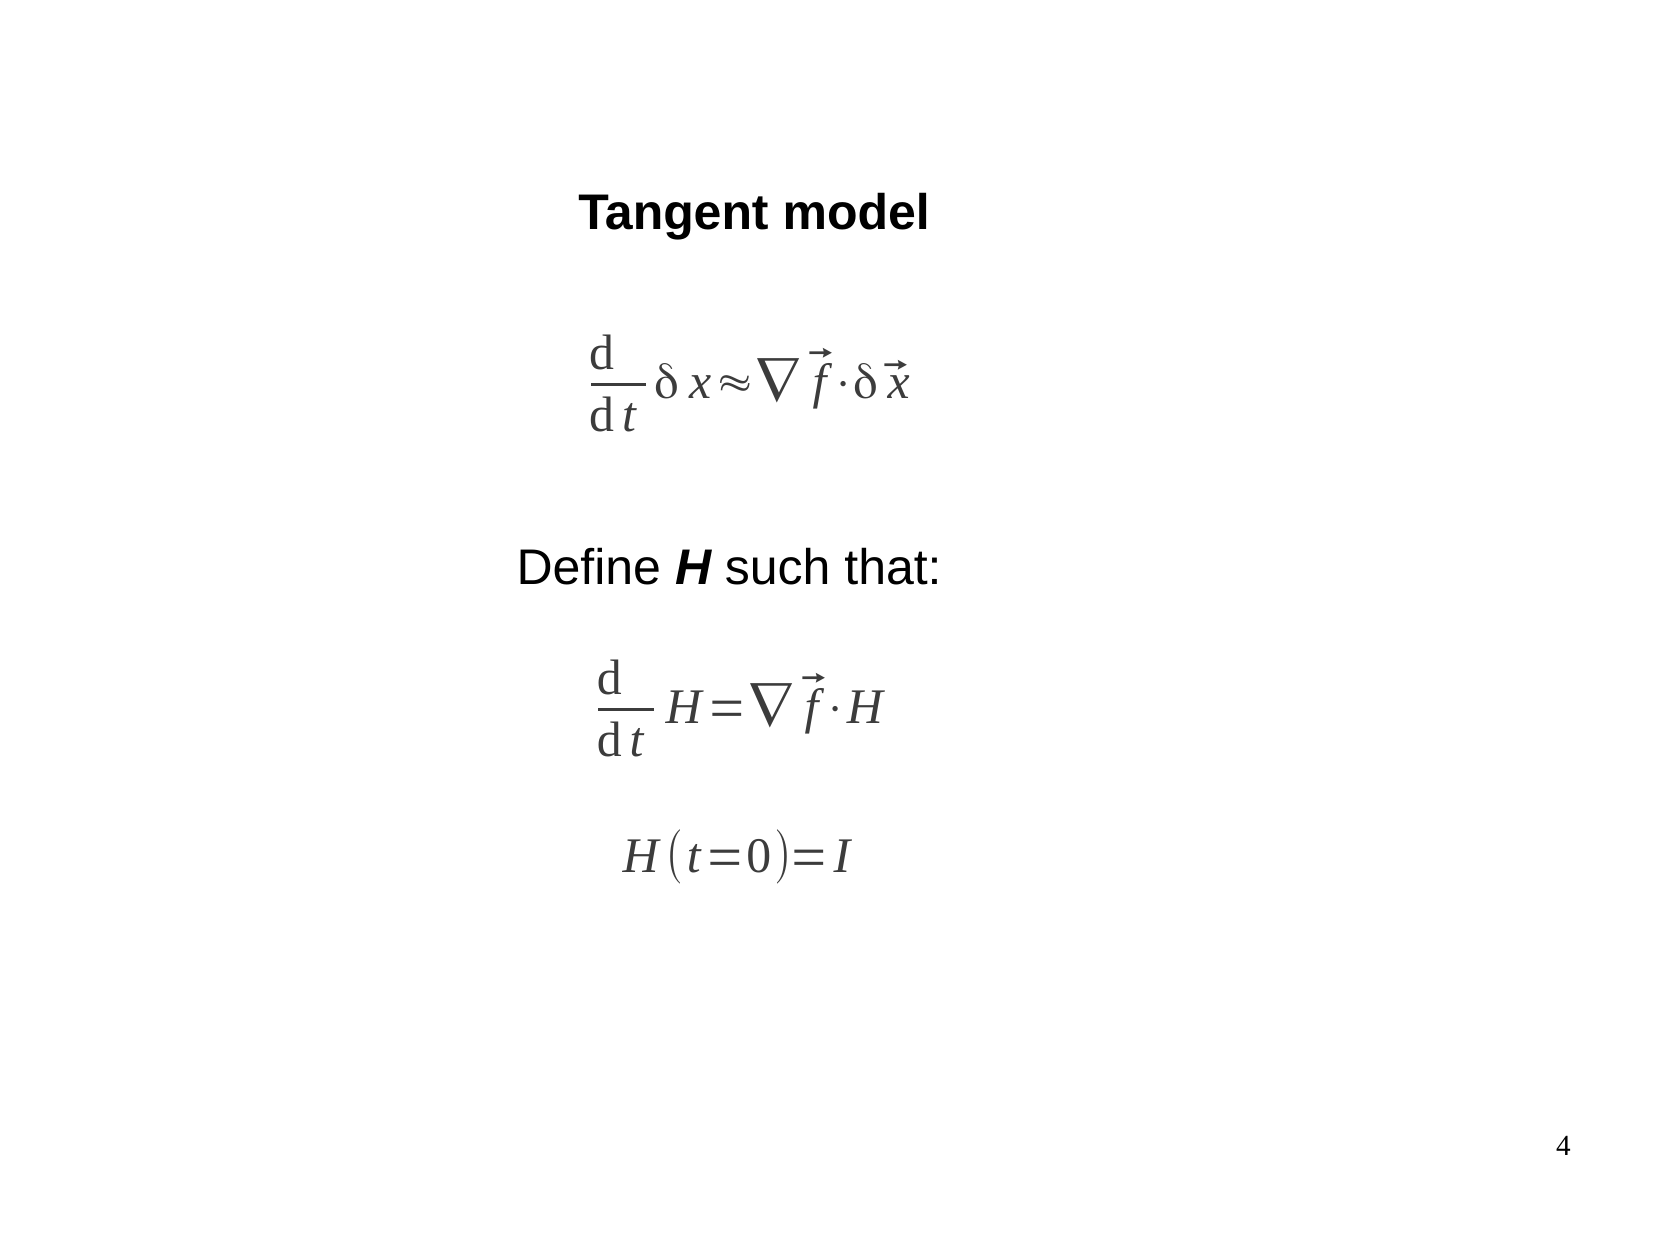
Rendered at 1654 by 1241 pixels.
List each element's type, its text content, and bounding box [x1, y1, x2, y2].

chart [590, 650, 890, 768]
chart [582, 325, 916, 443]
text_box Tangent model [563, 177, 945, 249]
text_box Define H such that: [501, 531, 957, 604]
chart [613, 826, 857, 887]
